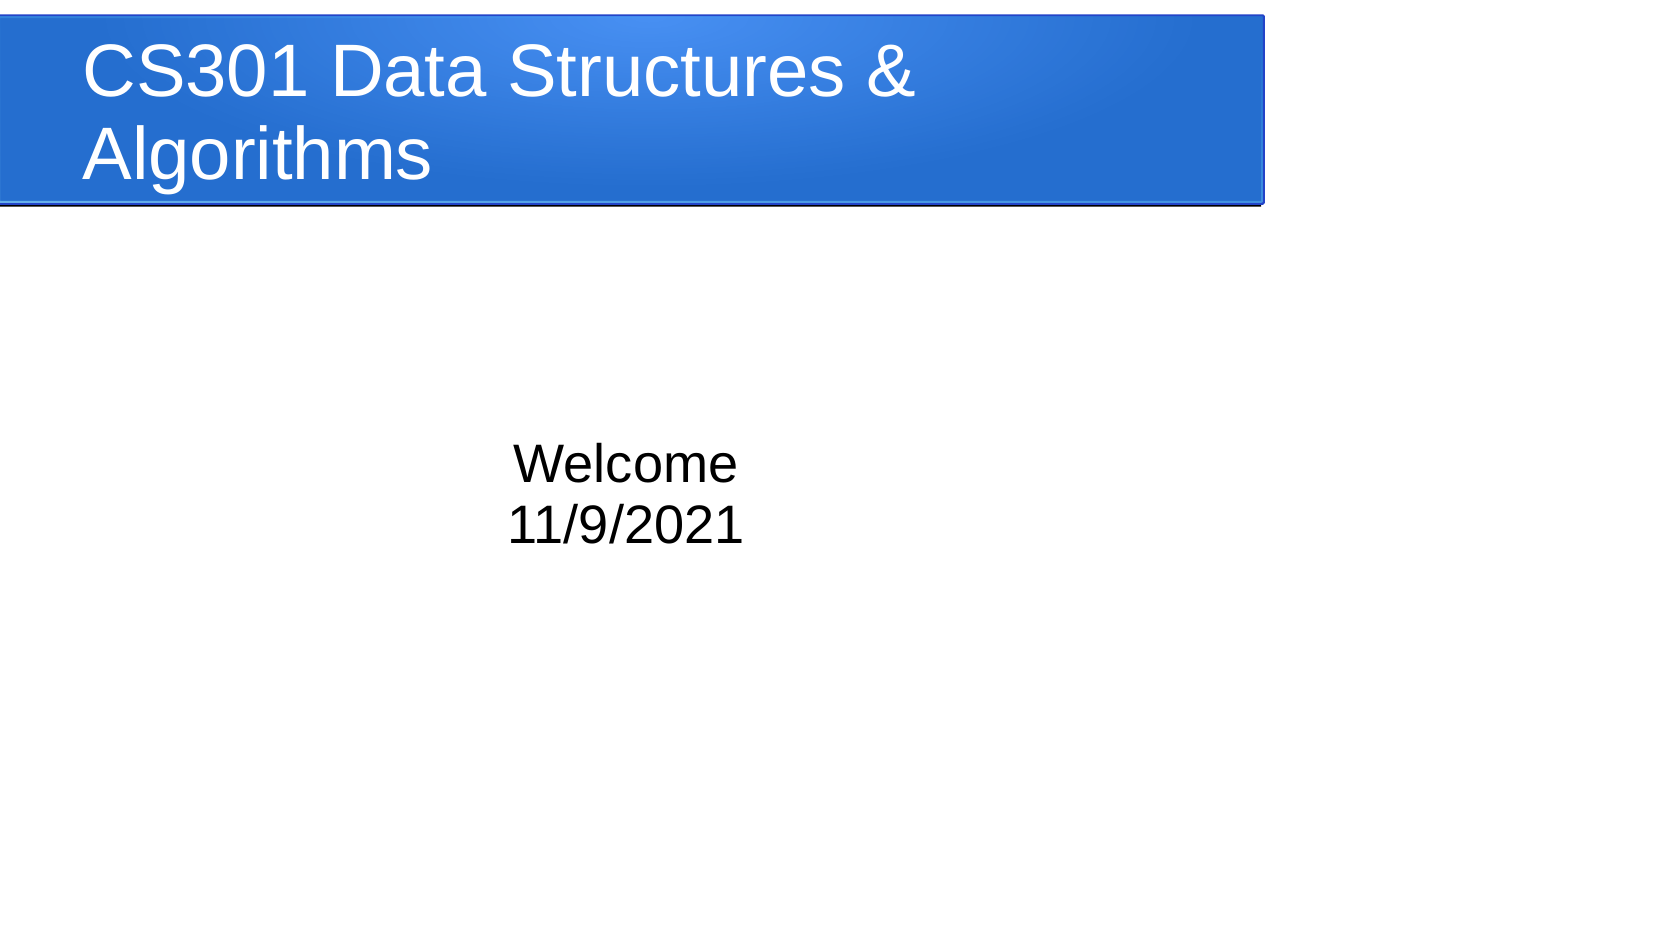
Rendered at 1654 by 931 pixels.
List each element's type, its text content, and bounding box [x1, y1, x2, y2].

title CS301 Data Structures & Algorithms [82, 29, 1235, 196]
subtitle Welcome 11/9/2021 [82, 224, 1171, 764]
